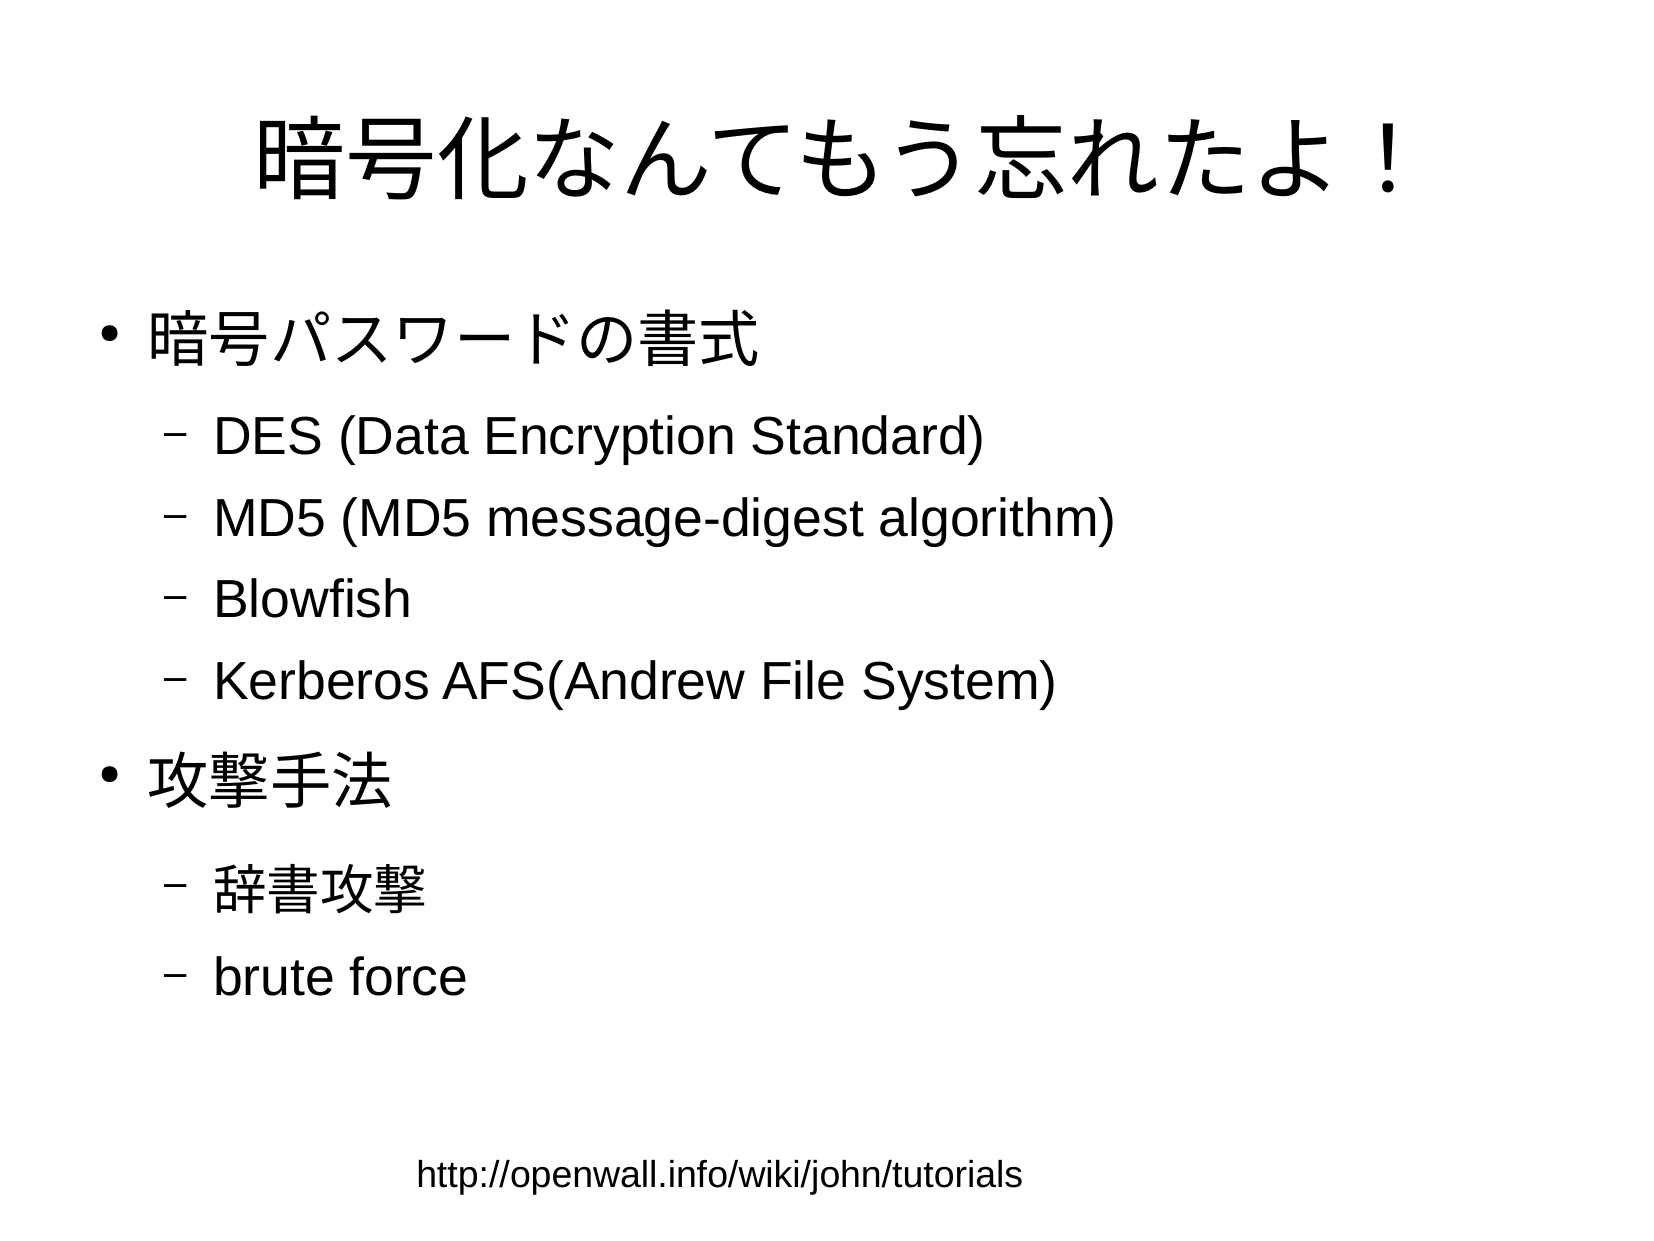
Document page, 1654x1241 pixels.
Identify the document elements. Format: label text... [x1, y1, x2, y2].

text_box http://openwall.info/wiki/john/tutorials [401, 1145, 1039, 1203]
title 暗号化なんてもう忘れたよ！ [82, 49, 1571, 257]
list 暗号パスワードの書式 DES (Data Encryption Standard) MD5 (MD5 message-digest algorithm) Blowfish Kerberos AFS(Andrew File System) 攻撃手法 辞書攻撃 brute force [82, 290, 1571, 1010]
